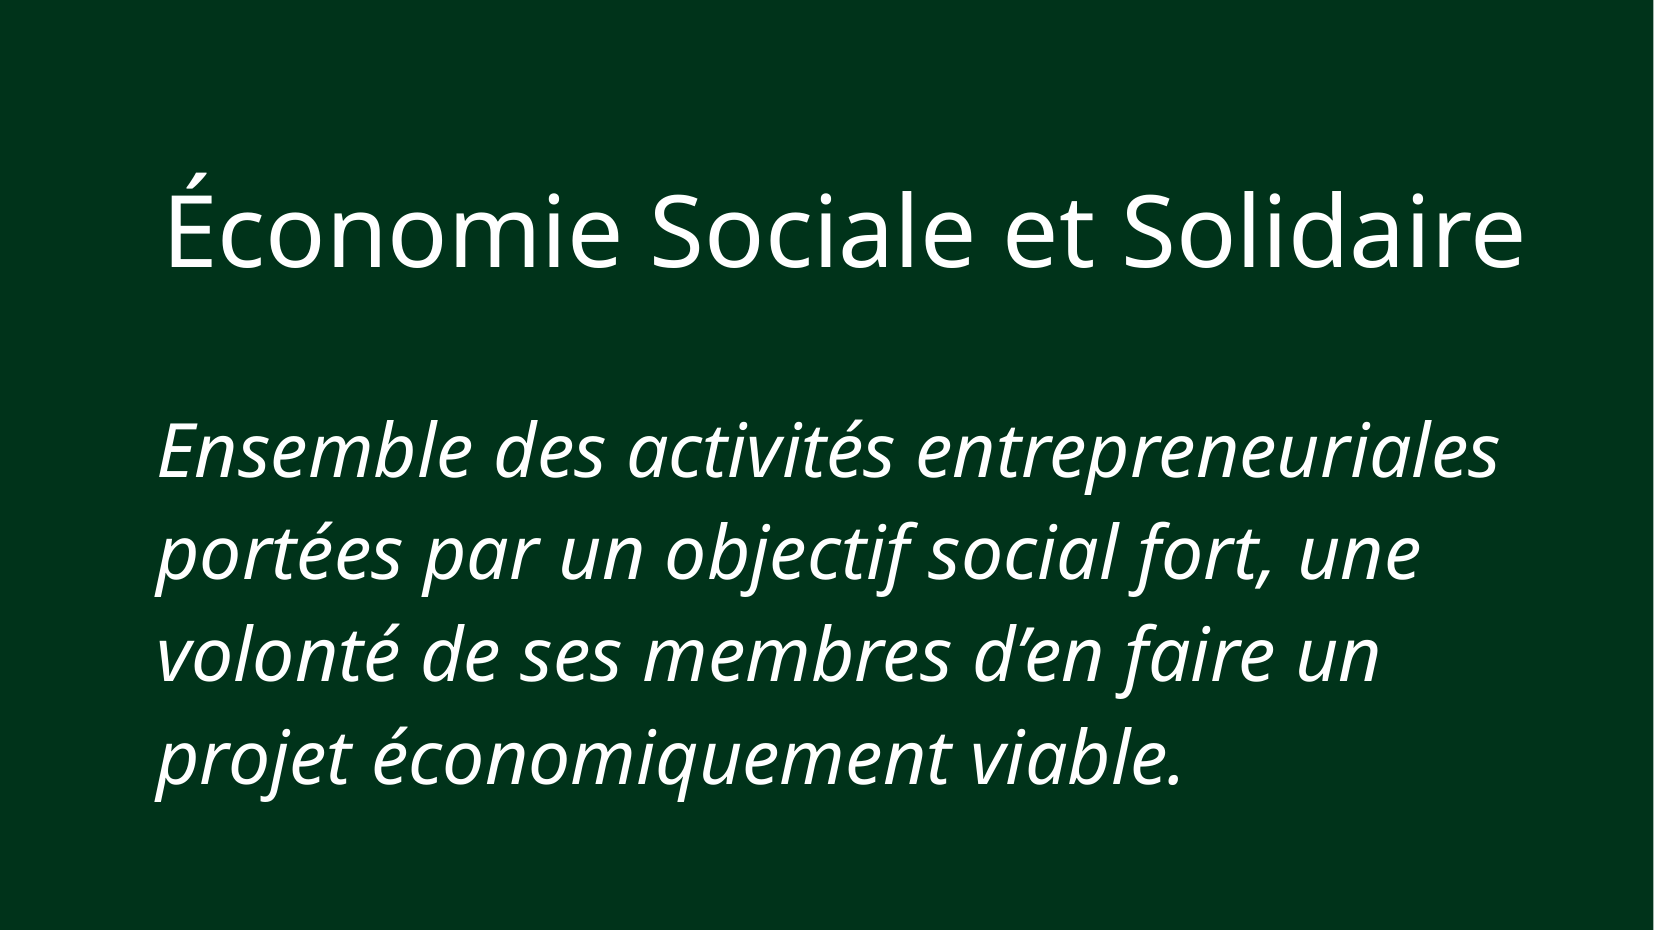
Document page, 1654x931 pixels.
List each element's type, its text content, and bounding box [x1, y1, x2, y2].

text_box Économie Sociale et Solidaire [147, 153, 1595, 393]
text_box Ensemble des activités entrepreneuriales portées par un objectif social fort, une volonté de ses membres d’en faire un projet économiquement viable. [141, 389, 1536, 826]
